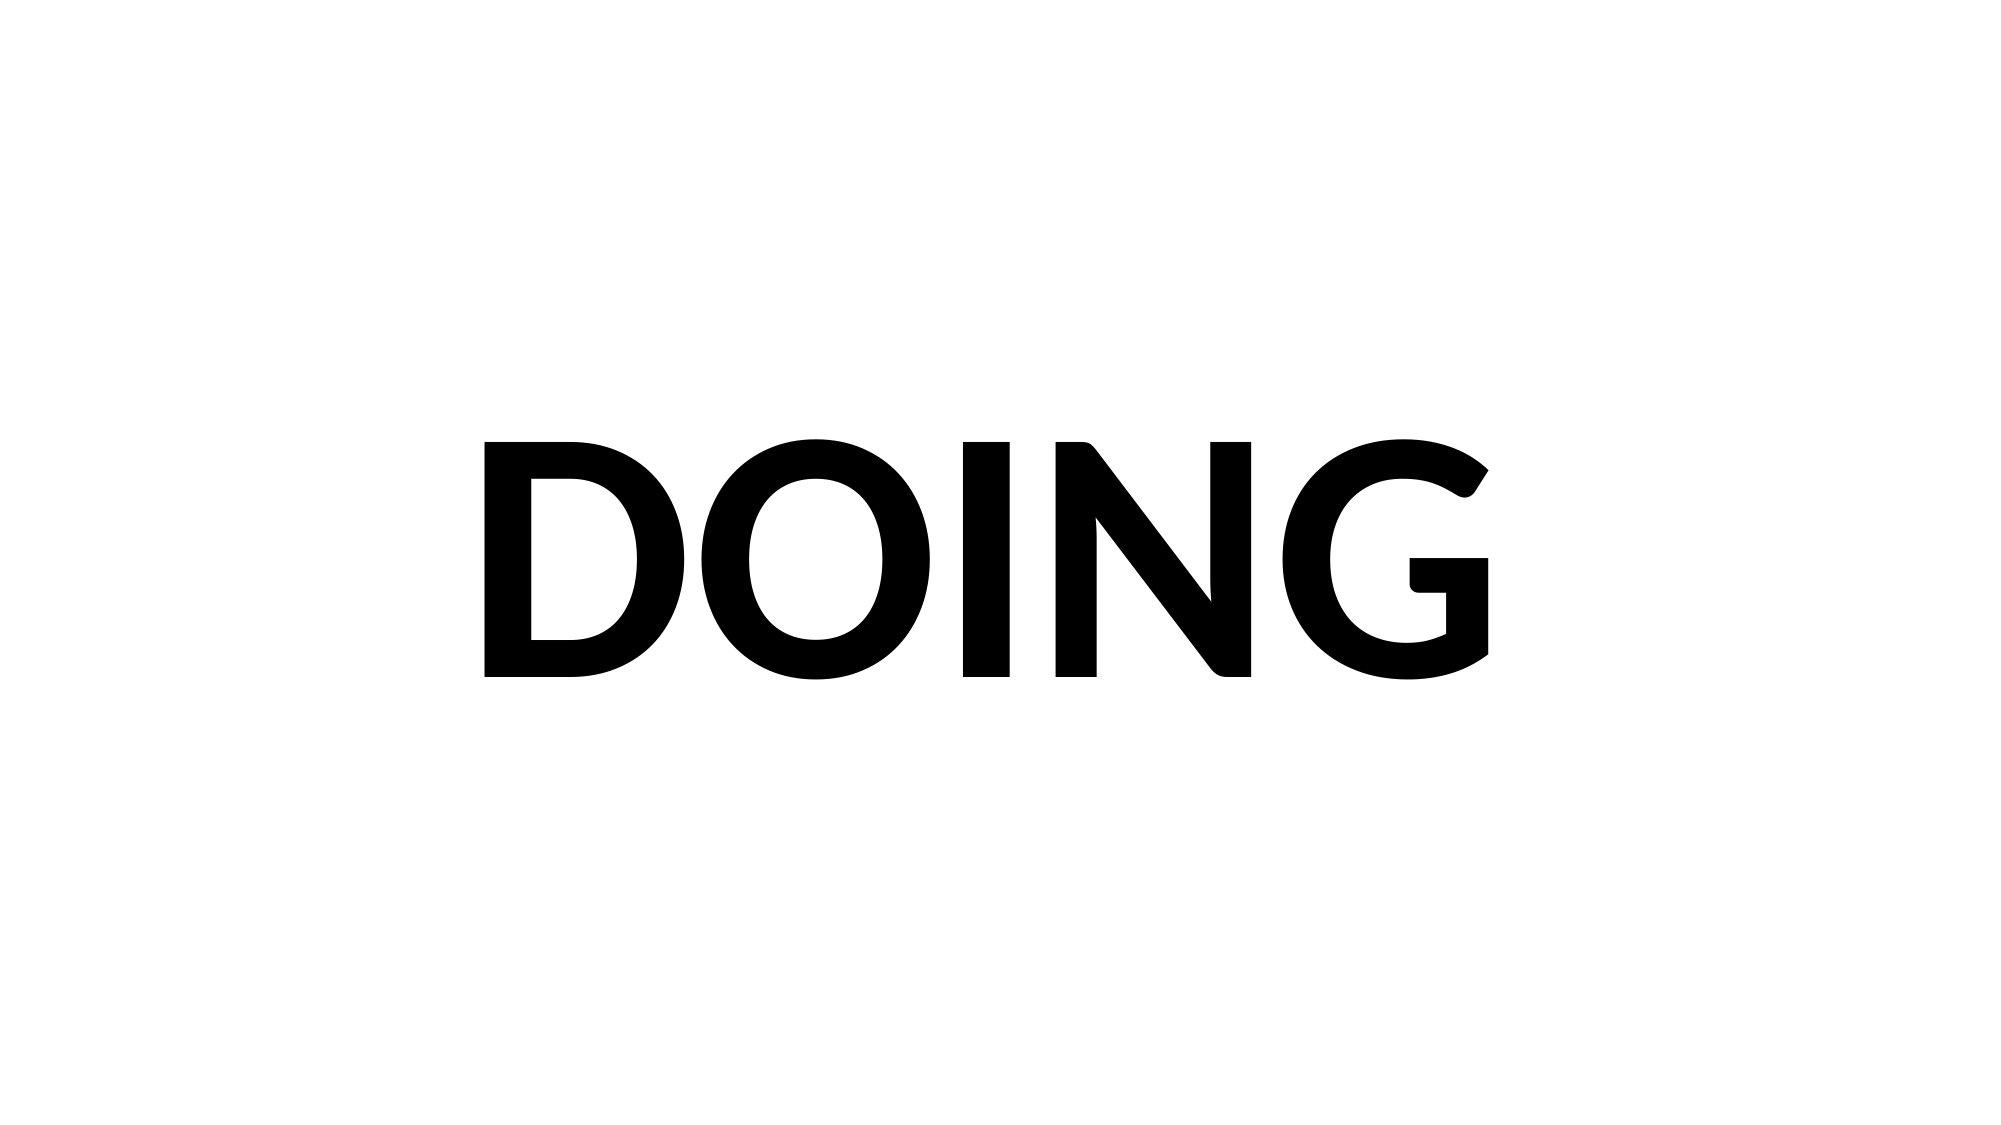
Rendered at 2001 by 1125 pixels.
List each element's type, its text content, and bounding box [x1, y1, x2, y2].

title DOING [234, 129, 1735, 764]
